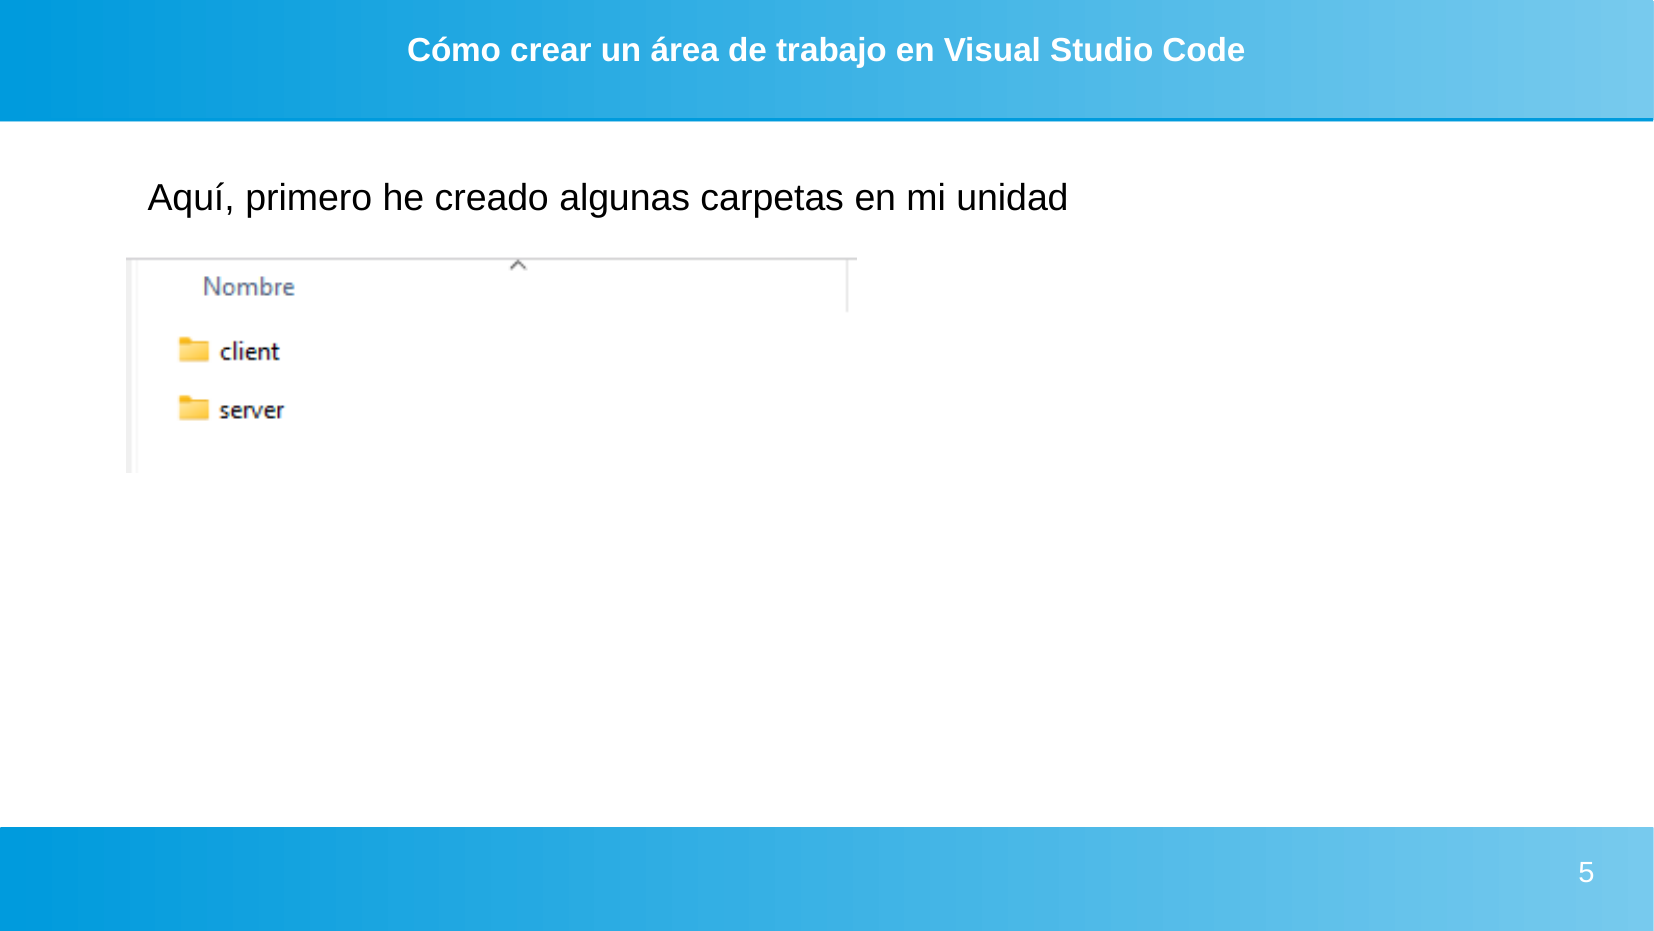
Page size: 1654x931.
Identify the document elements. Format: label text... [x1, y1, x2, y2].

title Cómo crear un área de trabajo en Visual Studio Code [59, 29, 1595, 108]
picture [126, 250, 857, 473]
text_box Aquí, primero he creado algunas carpetas en mi unidad [132, 168, 1182, 207]
